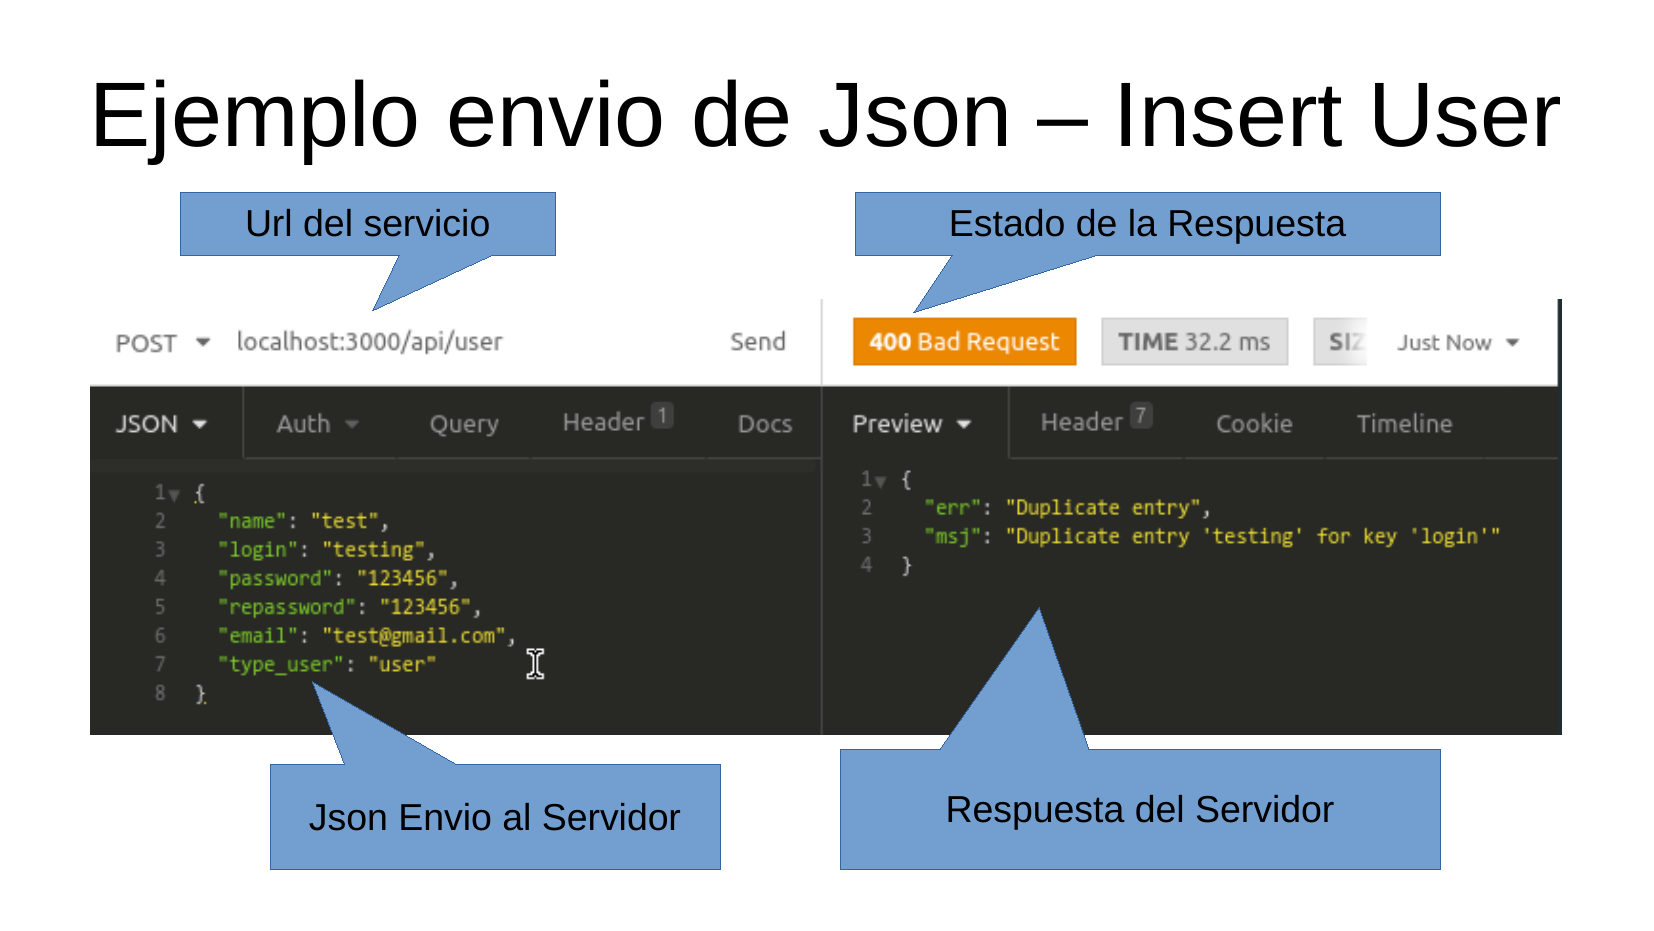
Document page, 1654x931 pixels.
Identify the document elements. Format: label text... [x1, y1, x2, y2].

text_box Url del servicio [180, 192, 556, 311]
text_box Estado de la Respuesta [855, 192, 1441, 313]
title Ejemplo envio de Json – Insert User [82, 37, 1571, 193]
text_box Json Envio al Servidor [270, 681, 721, 870]
text_box Respuesta del Servidor [840, 607, 1441, 870]
picture [90, 299, 1562, 735]
